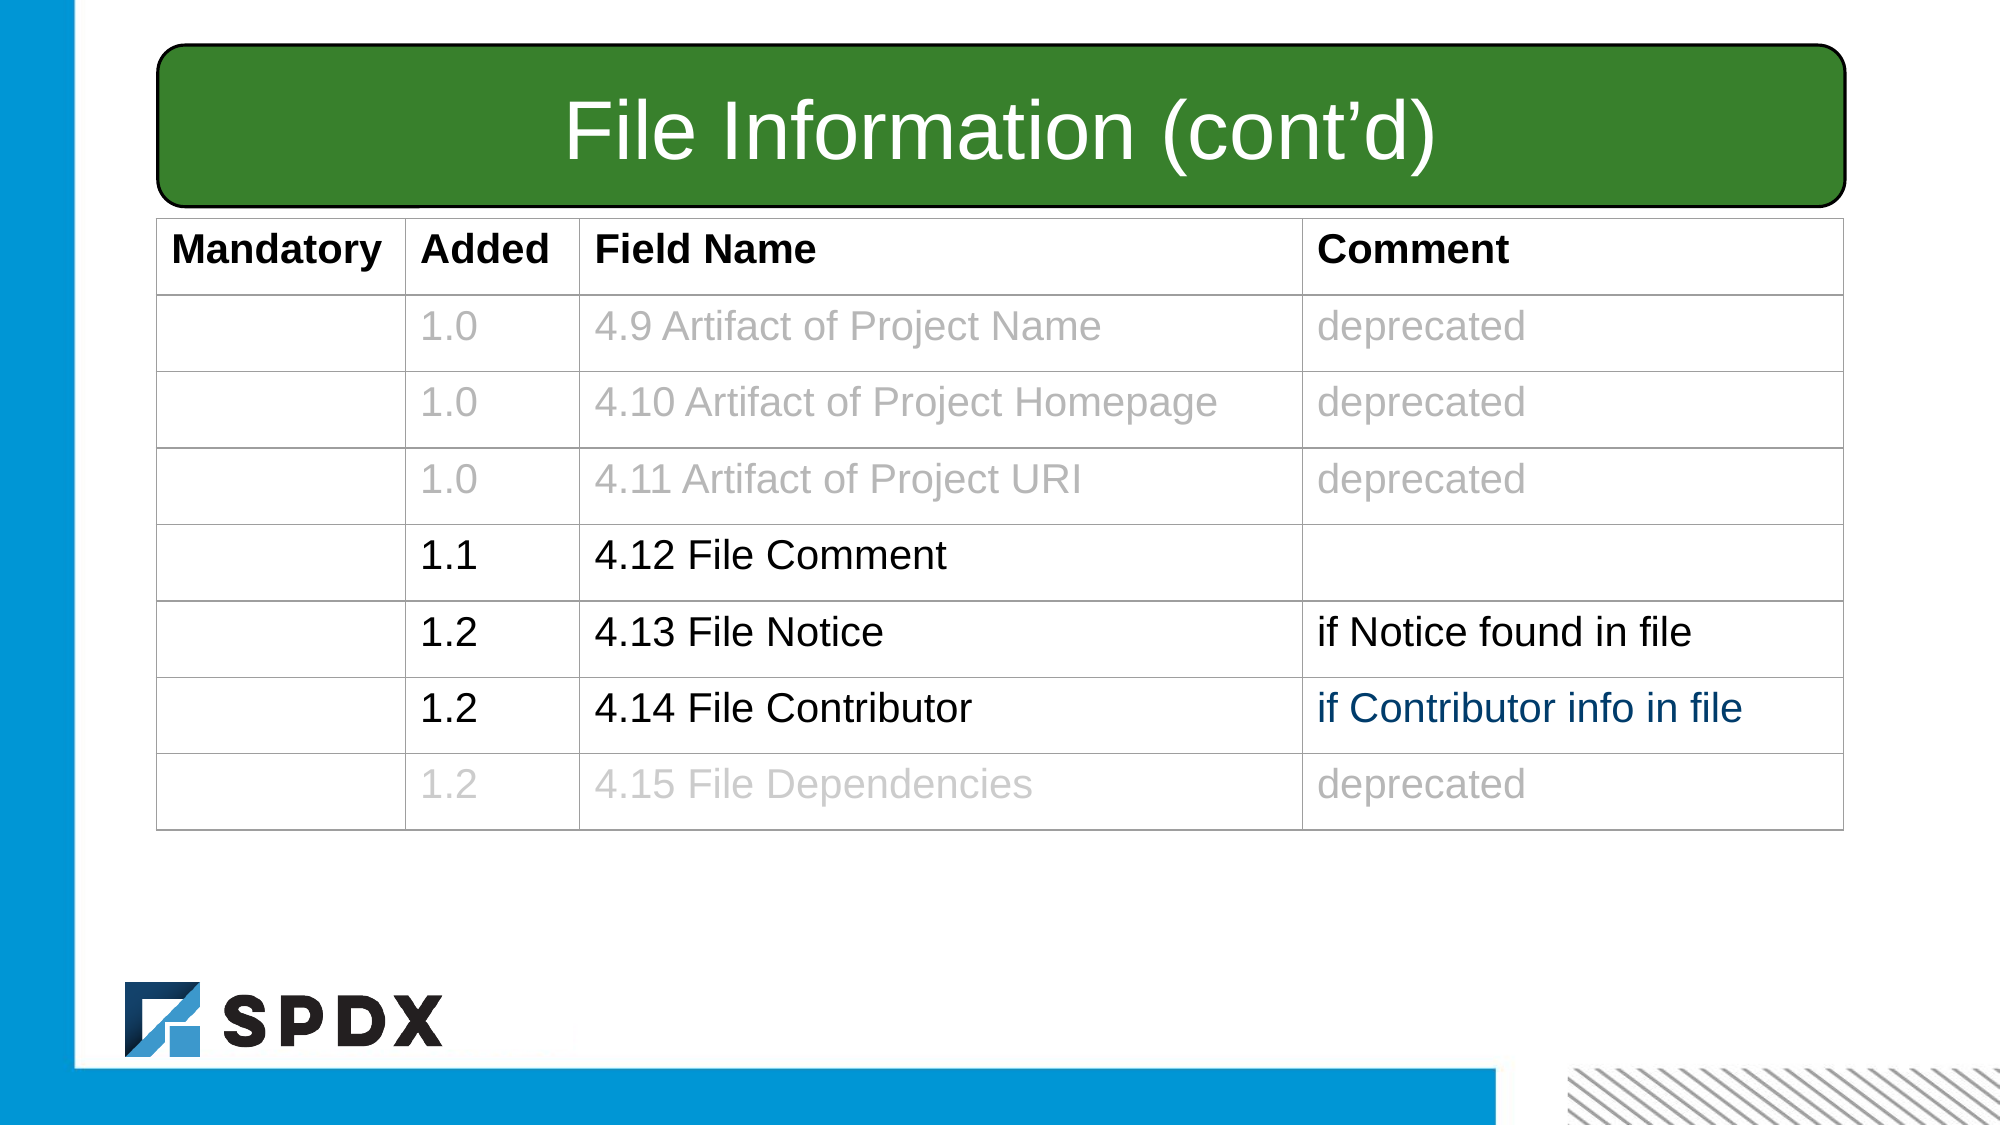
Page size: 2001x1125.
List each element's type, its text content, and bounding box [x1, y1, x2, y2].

table_cell deprecated [1303, 754, 1843, 829]
table_cell [157, 678, 405, 753]
table_cell [157, 754, 405, 829]
table_cell if Contributor info in file [1303, 678, 1843, 753]
table_cell 4.9 Artifact of Project Name [580, 296, 1302, 371]
table_cell [157, 449, 405, 524]
table_cell 1.0 [406, 296, 579, 371]
table_cell deprecated [1303, 372, 1843, 447]
table_cell 1.2 [406, 678, 579, 753]
table_header Comment [1303, 219, 1843, 294]
table_cell [157, 372, 405, 447]
table_cell 4.13 File Notice [580, 602, 1302, 677]
table_cell if Notice found in file [1303, 602, 1843, 677]
table_cell 4.10 Artifact of Project Homepage [580, 372, 1302, 447]
text_box File Information (cont’d) [157, 45, 1846, 207]
table_cell [157, 525, 405, 600]
picture [74, 0, 2000, 1125]
table_cell 4.11 Artifact of Project URI [580, 449, 1302, 524]
table_cell 4.12 File Comment [580, 525, 1302, 600]
table_cell 1.2 [406, 602, 579, 677]
table_cell 4.14 File Contributor [580, 678, 1302, 753]
table_header Added [406, 219, 579, 294]
table_cell 1.2 [406, 754, 579, 829]
table_cell [1303, 525, 1843, 600]
table_cell 1.1 [406, 525, 579, 600]
table_cell [157, 602, 405, 677]
table_cell deprecated [1303, 296, 1843, 371]
table_cell deprecated [1303, 449, 1843, 524]
table_cell 1.0 [406, 372, 579, 447]
table_header Mandatory [157, 219, 405, 294]
table_header Field Name [580, 219, 1302, 294]
table_cell 1.0 [406, 449, 579, 524]
table_cell 4.15 File Dependencies [580, 754, 1302, 829]
table_cell [157, 296, 405, 371]
